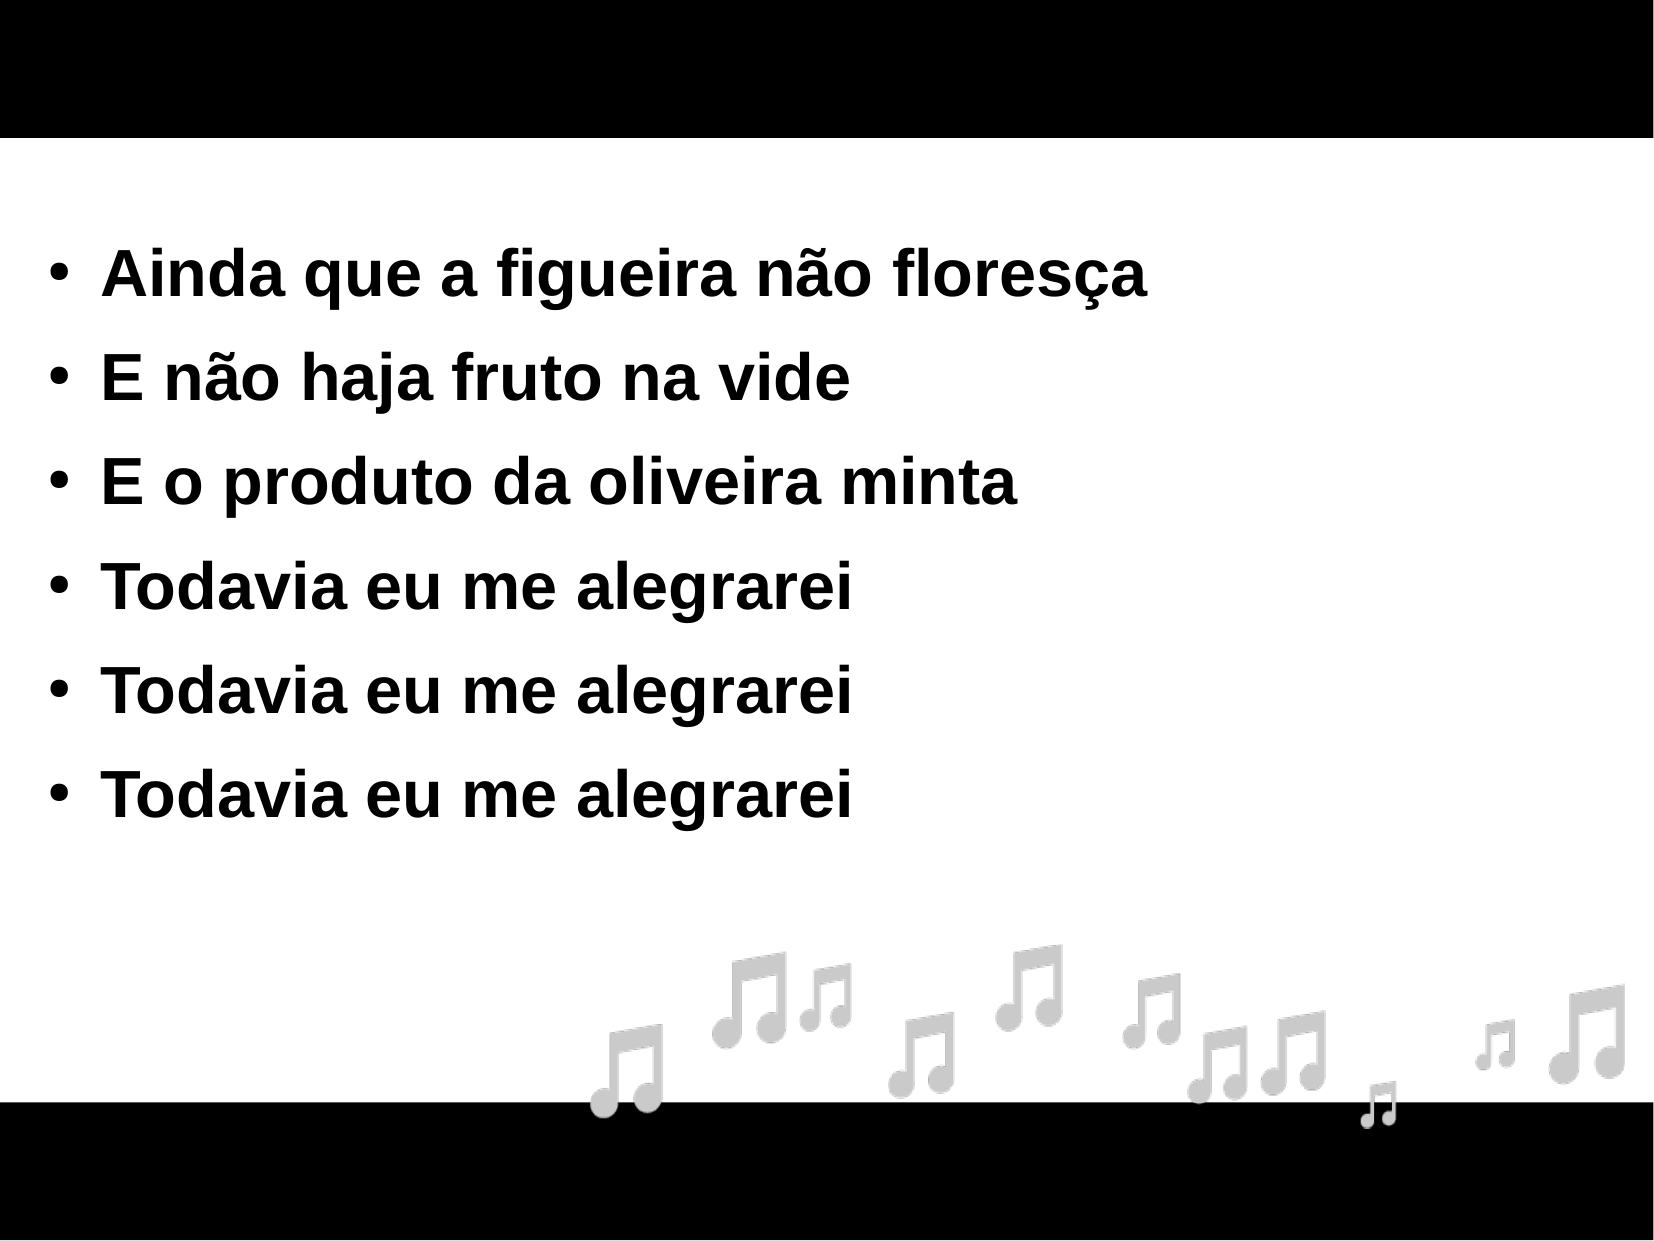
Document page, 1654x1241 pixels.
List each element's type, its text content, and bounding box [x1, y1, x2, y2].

list Ainda que a figueira não floresça E não haja fruto na vide E o produto da oliveira minta Todavia eu me alegrarei Todavia eu me alegrarei Todavia eu me alegrarei [29, 236, 1565, 1024]
